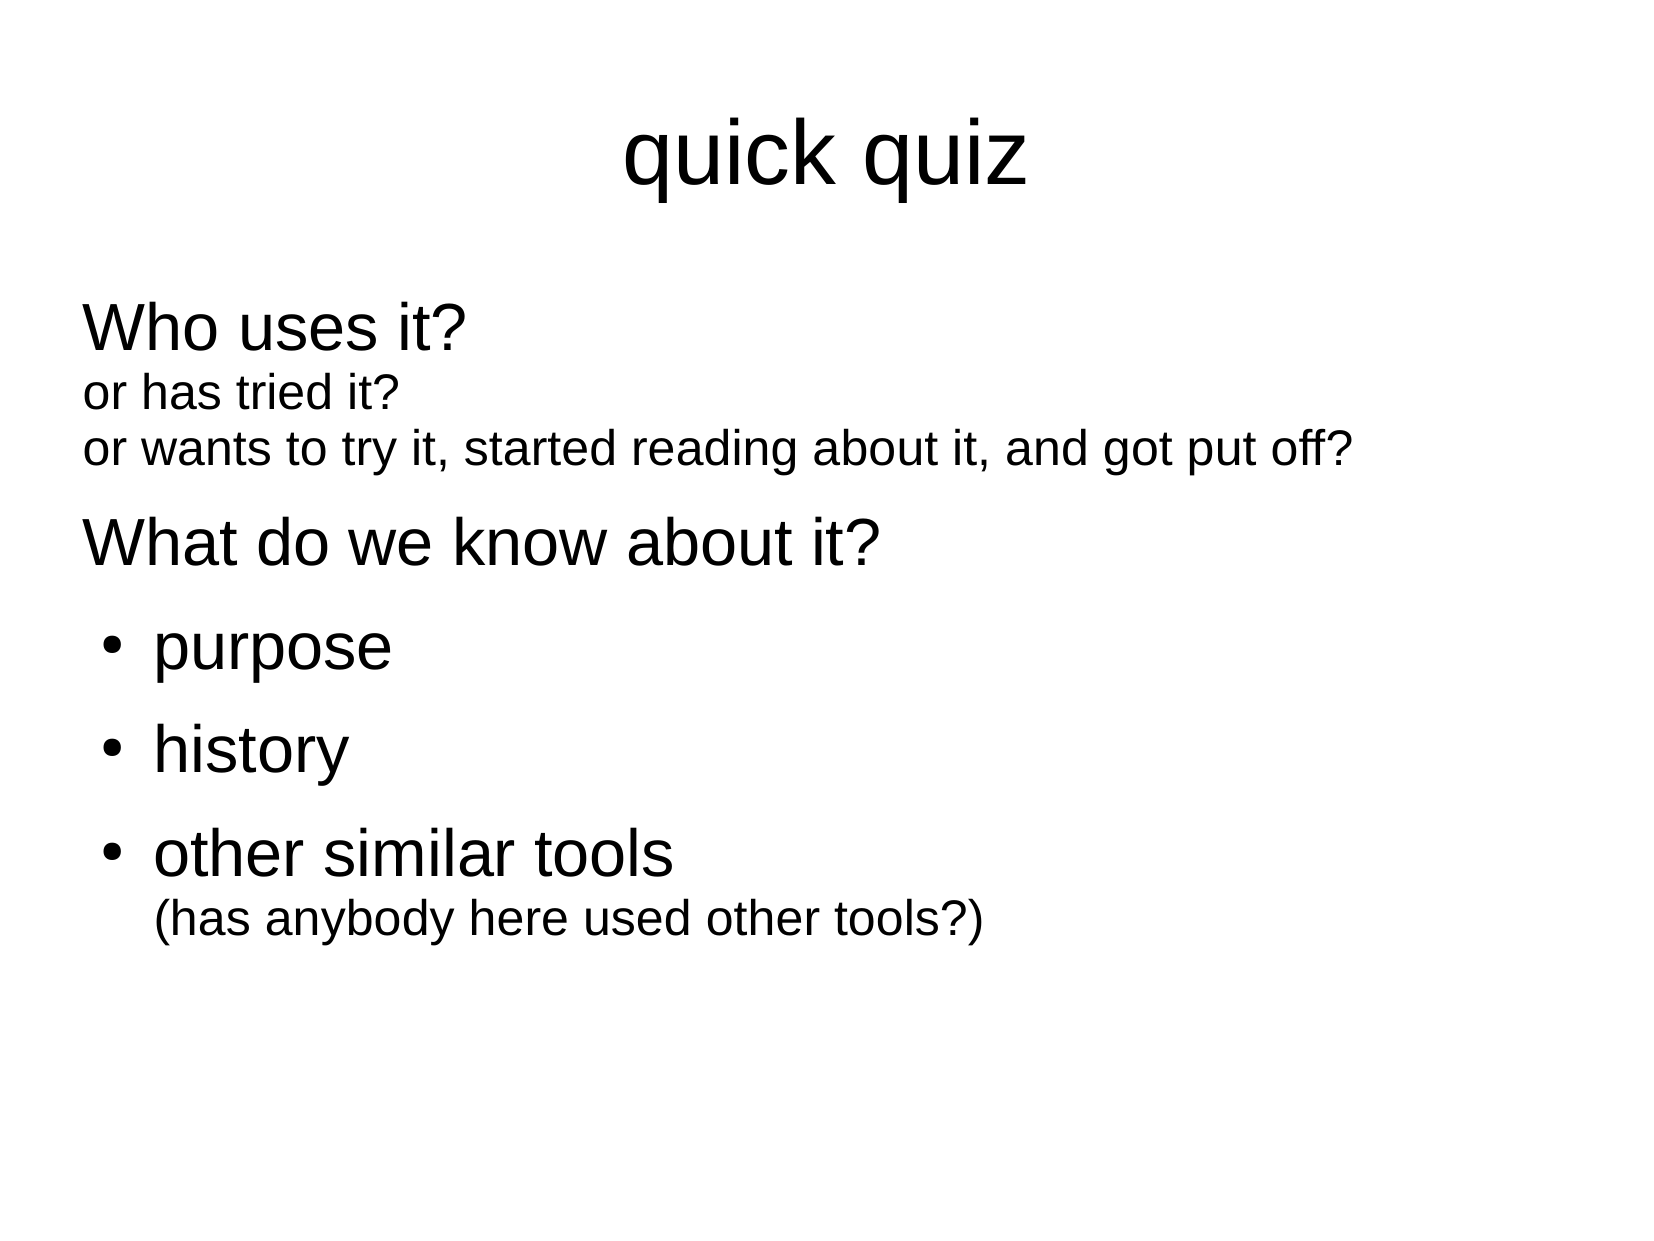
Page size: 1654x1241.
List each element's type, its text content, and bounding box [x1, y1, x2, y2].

title quick quiz [82, 49, 1571, 257]
list Who uses it? or has tried it? or wants to try it, started reading about it, and got put off? What do we know about it? purpose history other similar tools (has anybody here used other tools?) [82, 290, 1571, 1010]
